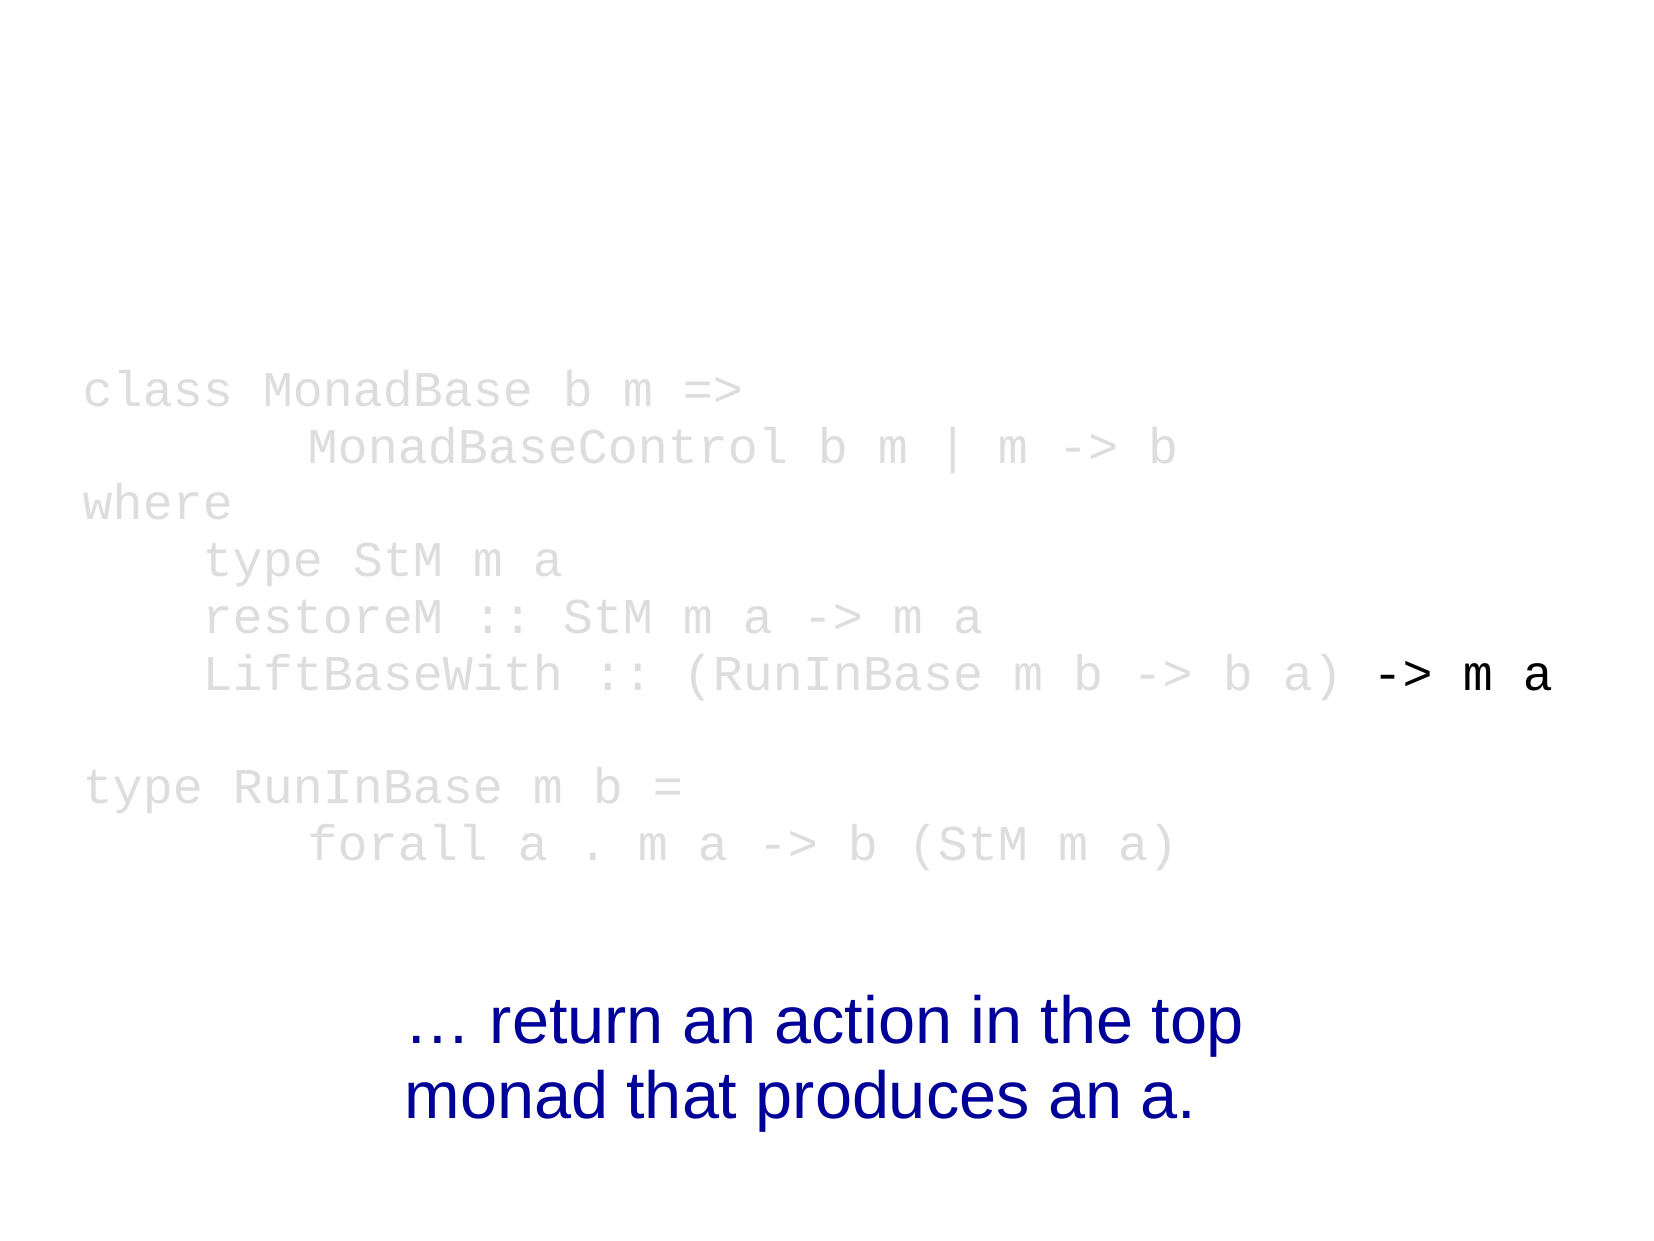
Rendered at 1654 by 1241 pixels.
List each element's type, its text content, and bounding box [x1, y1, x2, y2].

text_box … return an action in the top monad that produces an a. [390, 976, 1264, 1141]
subtitle class MonadBase b m => MonadBaseControl b m | m -> b where type StM m a restoreM :: StM m a -> m a LiftBaseWith :: (RunInBase m b -> b a) -> m a type RunInBase m b = forall a . m a -> b (StM m a) [82, 299, 1571, 941]
